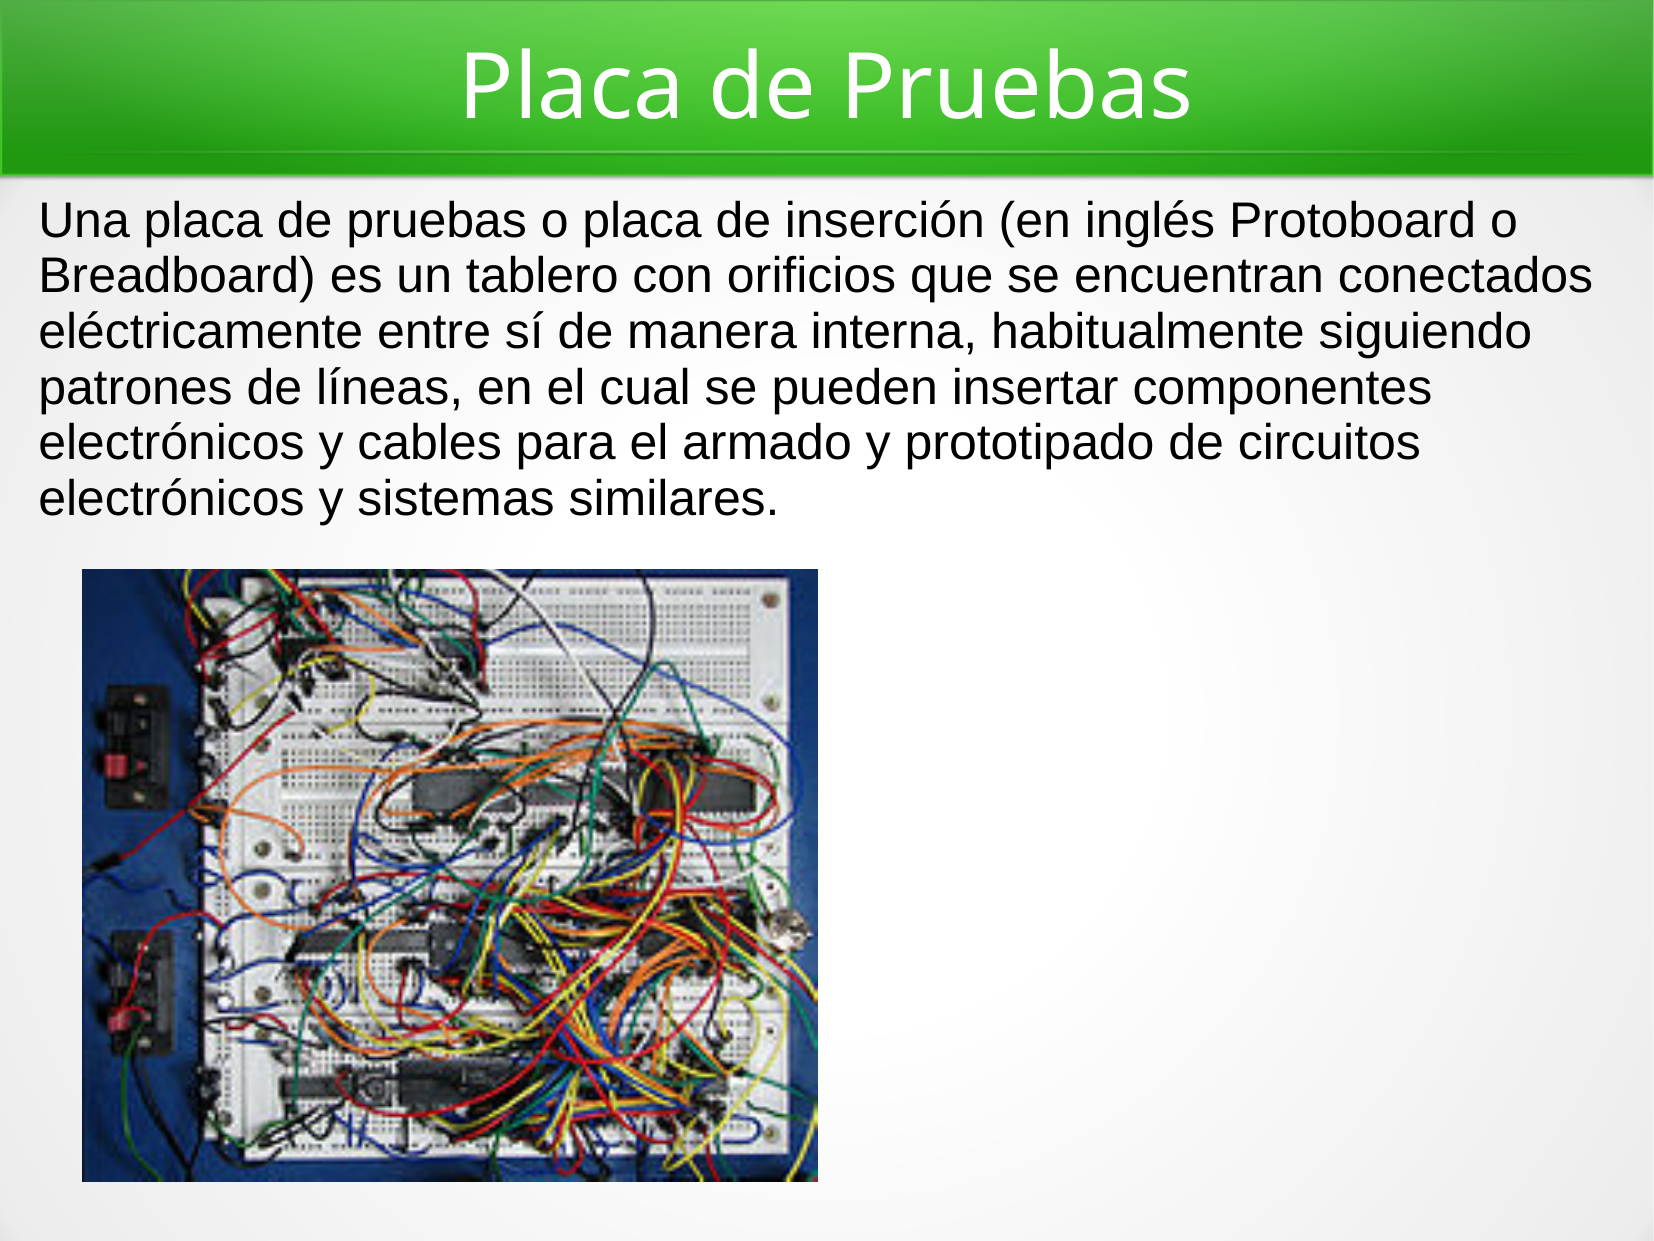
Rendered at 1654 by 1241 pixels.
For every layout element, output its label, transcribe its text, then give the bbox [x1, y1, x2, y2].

title Placa de Pruebas [82, 11, 1571, 154]
text_box Una placa de pruebas o placa de inserción (en inglés Protoboard o Breadboard) es un tablero con orificios que se encuentran conectados eléctricamente entre sí de manera interna, habitualmente siguiendo patrones de líneas, en el cual se pueden insertar componentes electrónicos y cables para el armado y prototipado de circuitos electrónicos y sistemas similares. [23, 184, 1654, 1158]
picture [0, 0, 1654, 1241]
